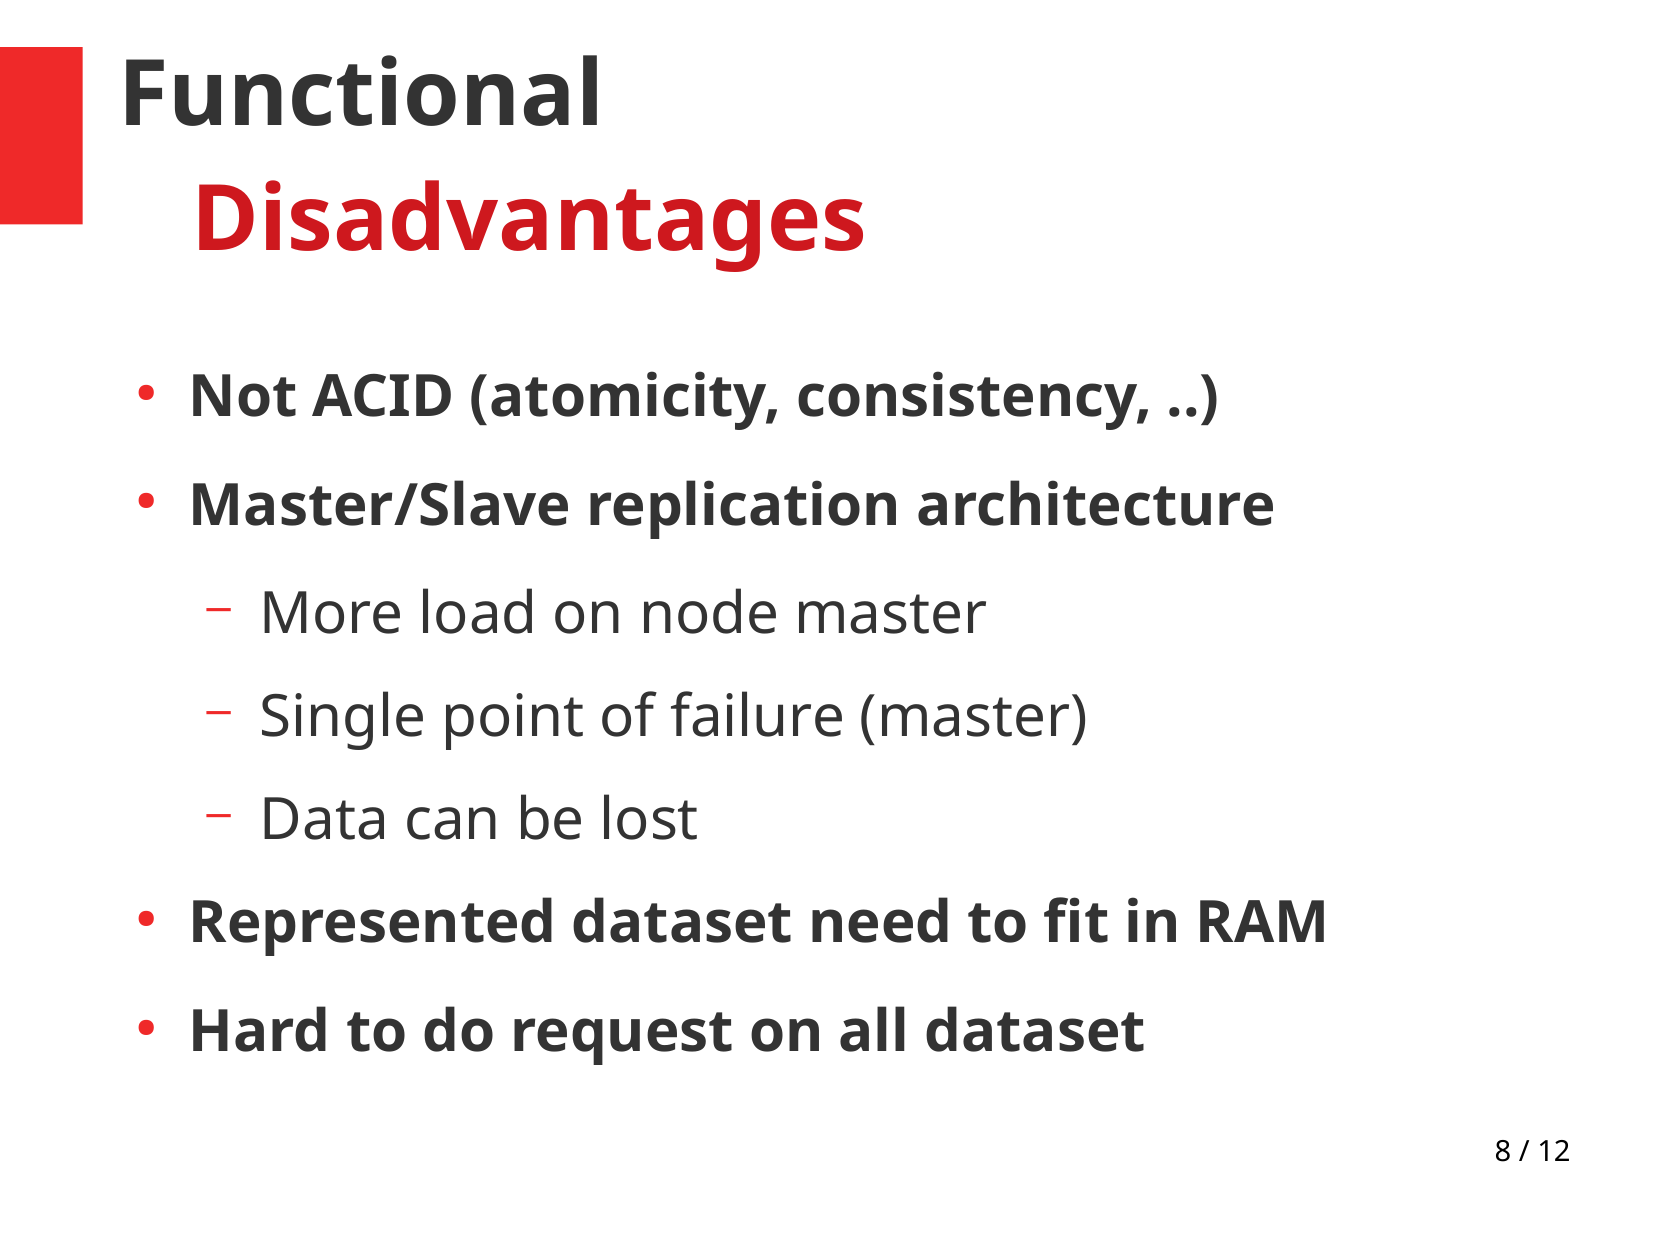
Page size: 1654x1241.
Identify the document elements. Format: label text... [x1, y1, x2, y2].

title Functional Disadvantages [118, 45, 1571, 260]
list Not ACID (atomicity, consistency, ..) Master/Slave replication architecture More load on node master Single point of failure (master) Data can be lost Represented dataset need to fit in RAM Hard to do request on all dataset [118, 354, 1536, 1074]
